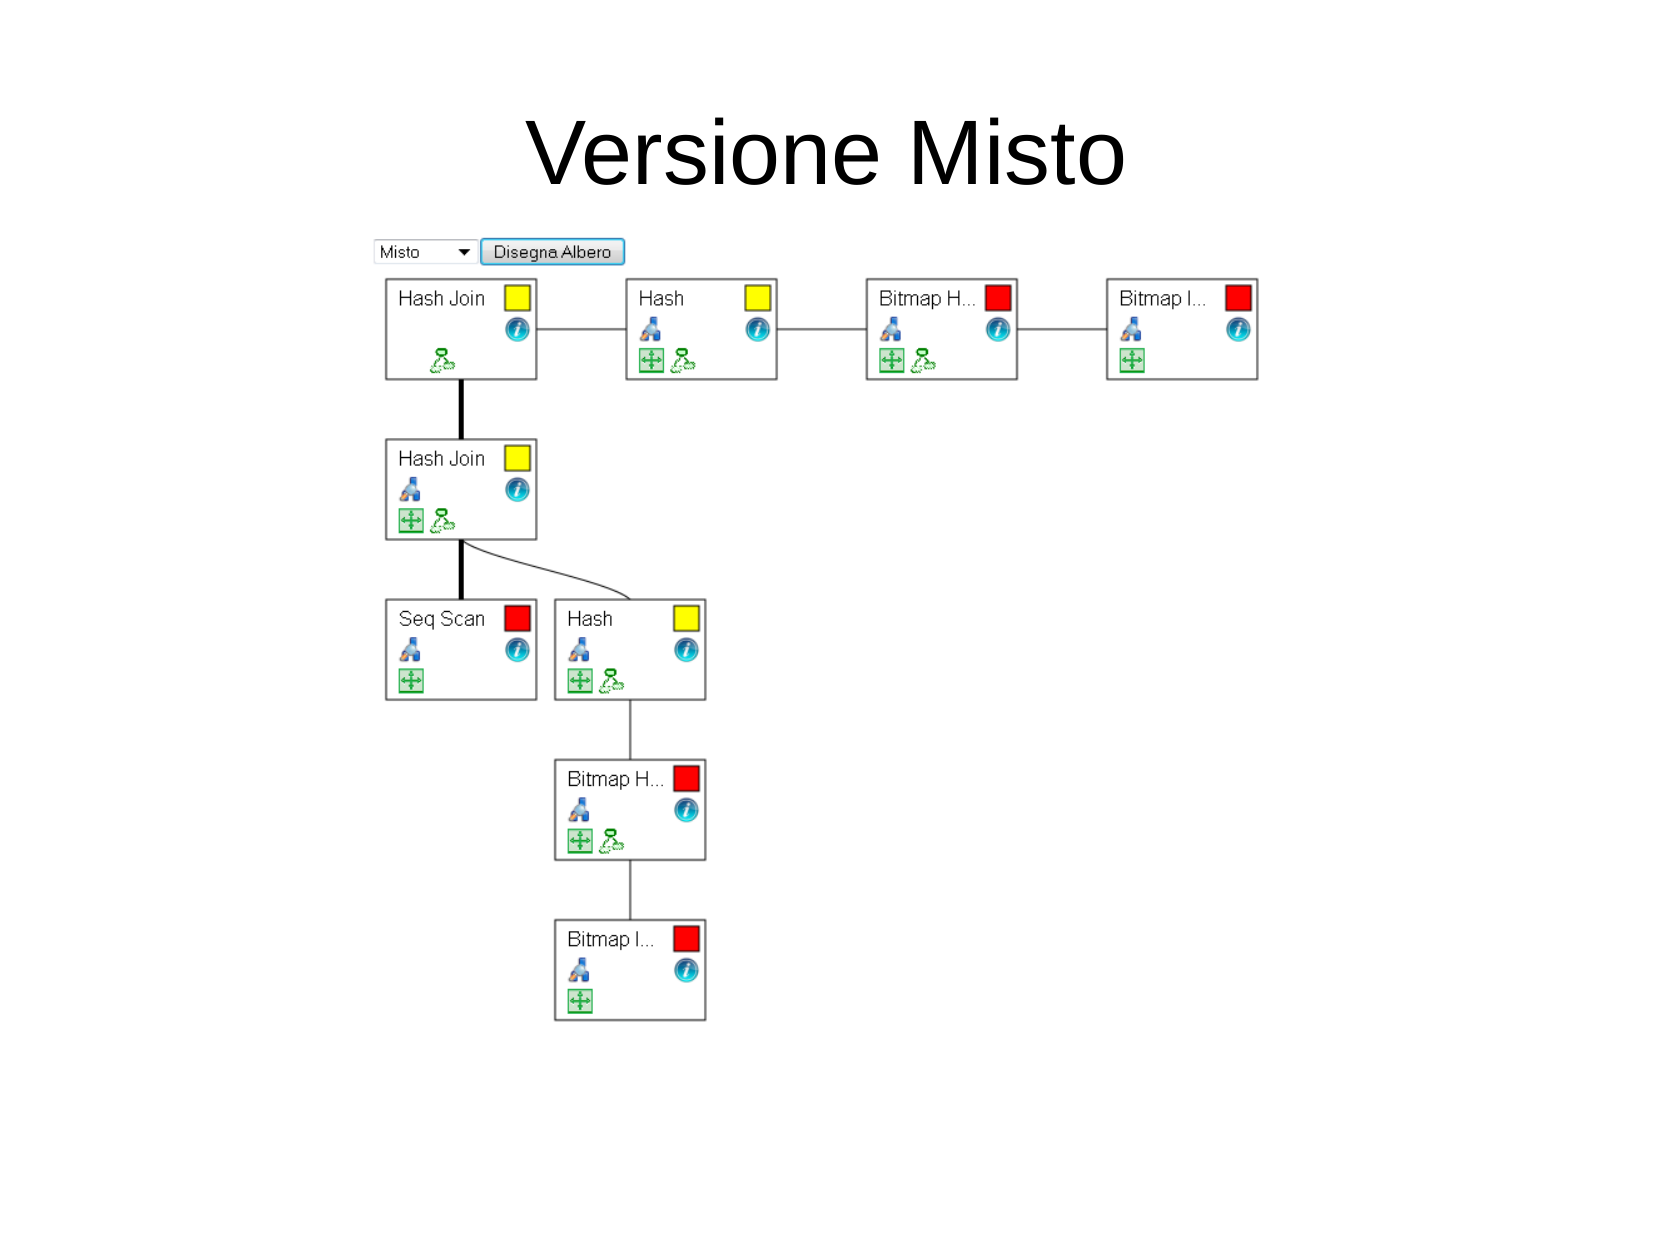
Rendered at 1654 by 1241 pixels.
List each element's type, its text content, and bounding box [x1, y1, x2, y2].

title Versione Misto [82, 56, 1571, 250]
picture [365, 228, 1270, 1034]
